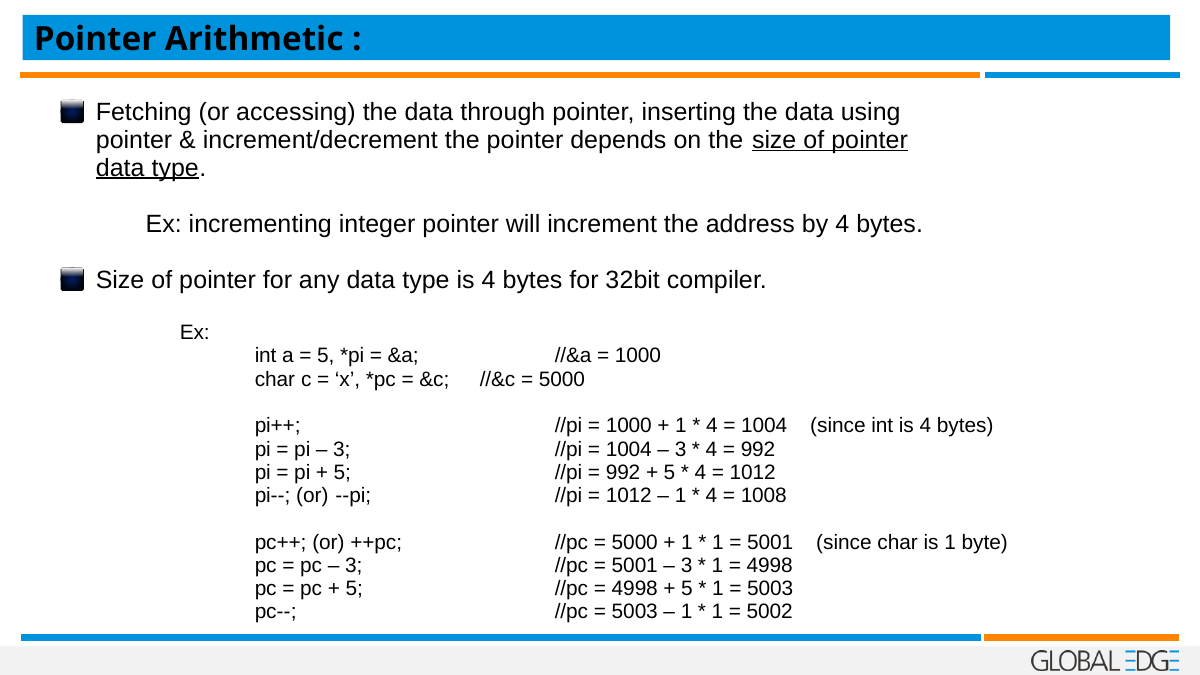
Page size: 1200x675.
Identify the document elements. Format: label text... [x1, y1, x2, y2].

picture [1036, 650, 1179, 671]
text_box Ex: int a = 5, *pi = &a; //&a = 1000 char c = ‘x’, *pc = &c; //&c = 5000 pi++; //pi = 1000 + 1 * 4 = 1004 (since int is 4 bytes) pi = pi – 3; //pi = 1004 – 3 * 4 = 992 pi = pi + 5; //pi = 992 + 5 * 4 = 1012 pi--; (or) --pi; //pi = 1012 – 1 * 4 = 1008 pc++; (or) ++pc; //pc = 5000 + 1 * 1 = 5001 (since char is 1 byte) pc = pc – 3; //pc = 5001 – 3 * 1 = 4998 pc = pc + 5; //pc = 4998 + 5 * 1 = 5003 pc--; //pc = 5003 – 1 * 1 = 5002 [165, 313, 1036, 675]
text_box Pointer Arithmetic : [22, 14, 1171, 61]
text_box Fetching (or accessing) the data through pointer, inserting the data using pointer & increment/decrement the pointer depends on the size of pointer data type. Ex: incrementing integer pointer will increment the address by 4 bytes. Size of pointer for any data type is 4 bytes for 32bit compiler. [45, 89, 946, 391]
